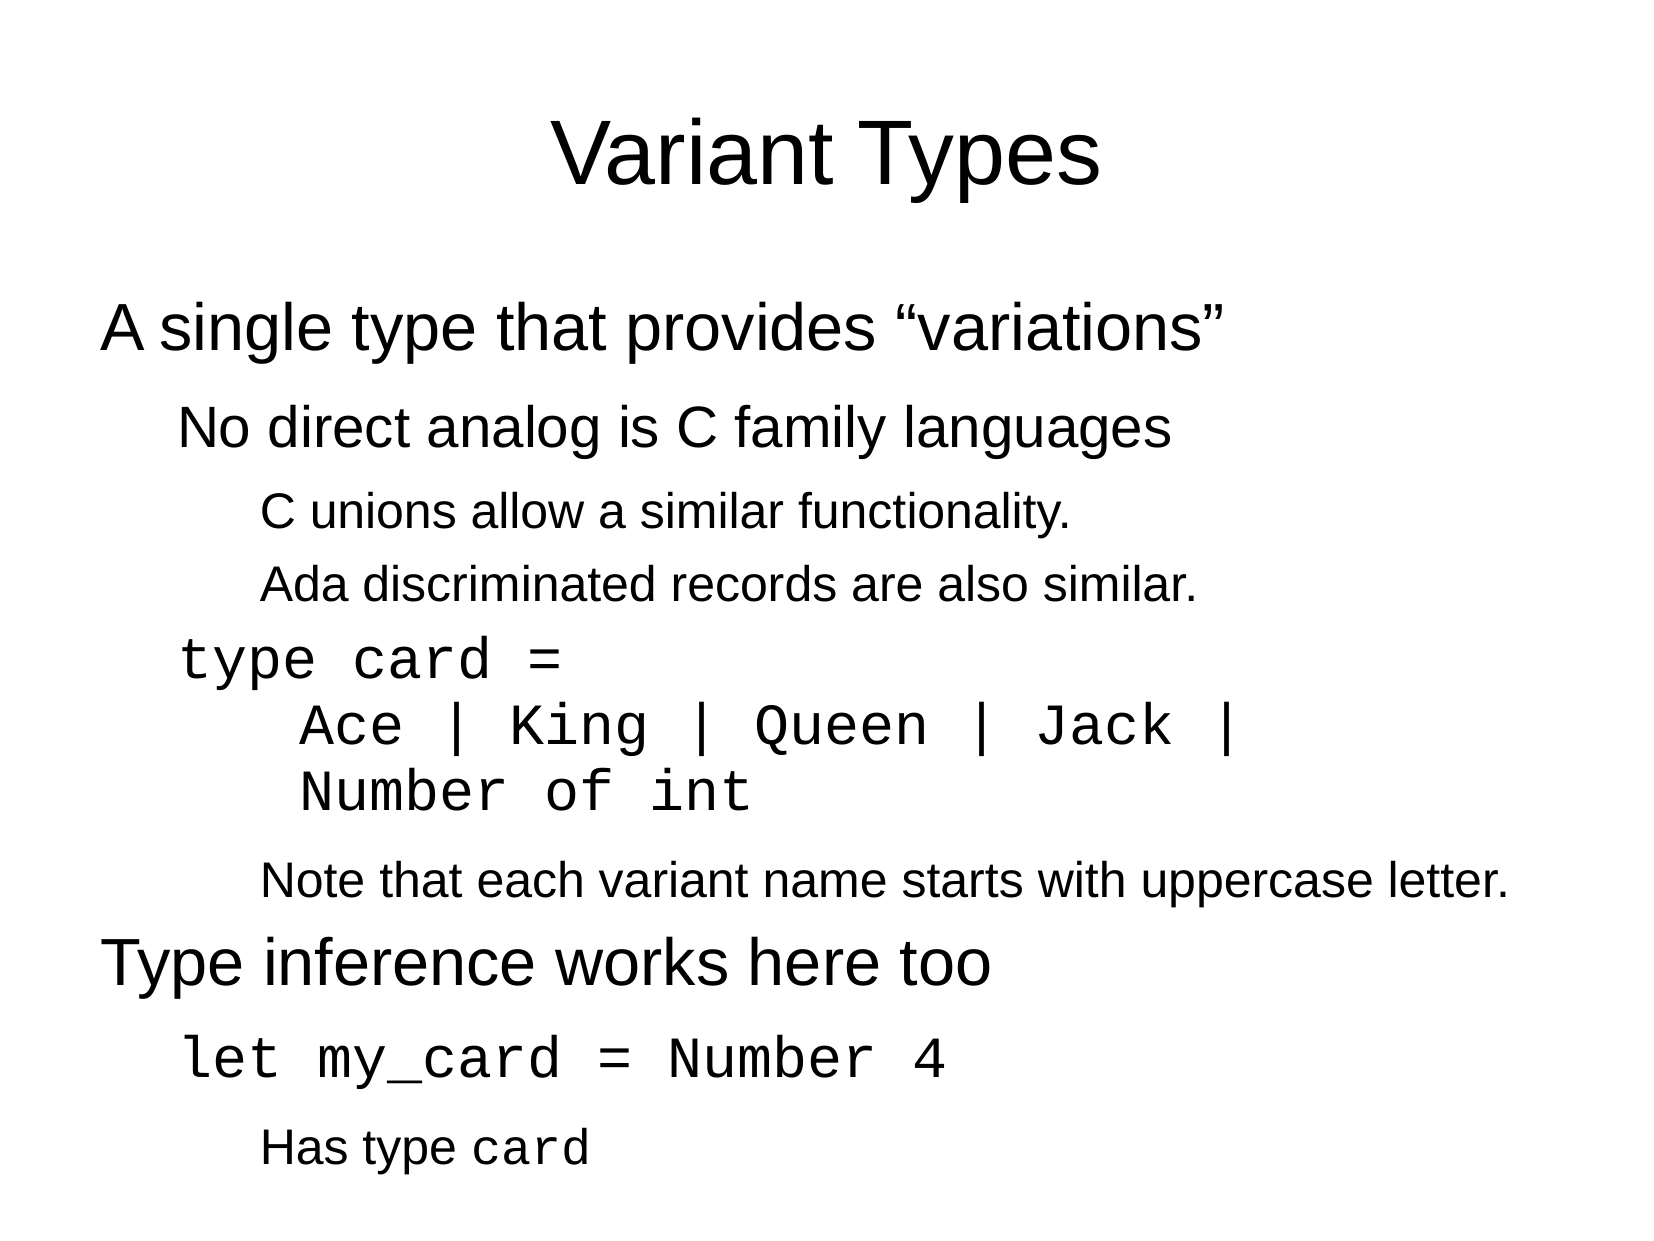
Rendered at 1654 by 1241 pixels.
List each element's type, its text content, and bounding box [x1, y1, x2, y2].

list A single type that provides “variations” No direct analog is C family languages C unions allow a similar functionality. Ada discriminated records are also similar. type card = Ace | King | Queen | Jack | Number of int Note that each variant name starts with uppercase letter. Type inference works here too let my_card = Number 4 Has type card [82, 290, 1571, 1164]
title Variant Types [82, 49, 1571, 257]
